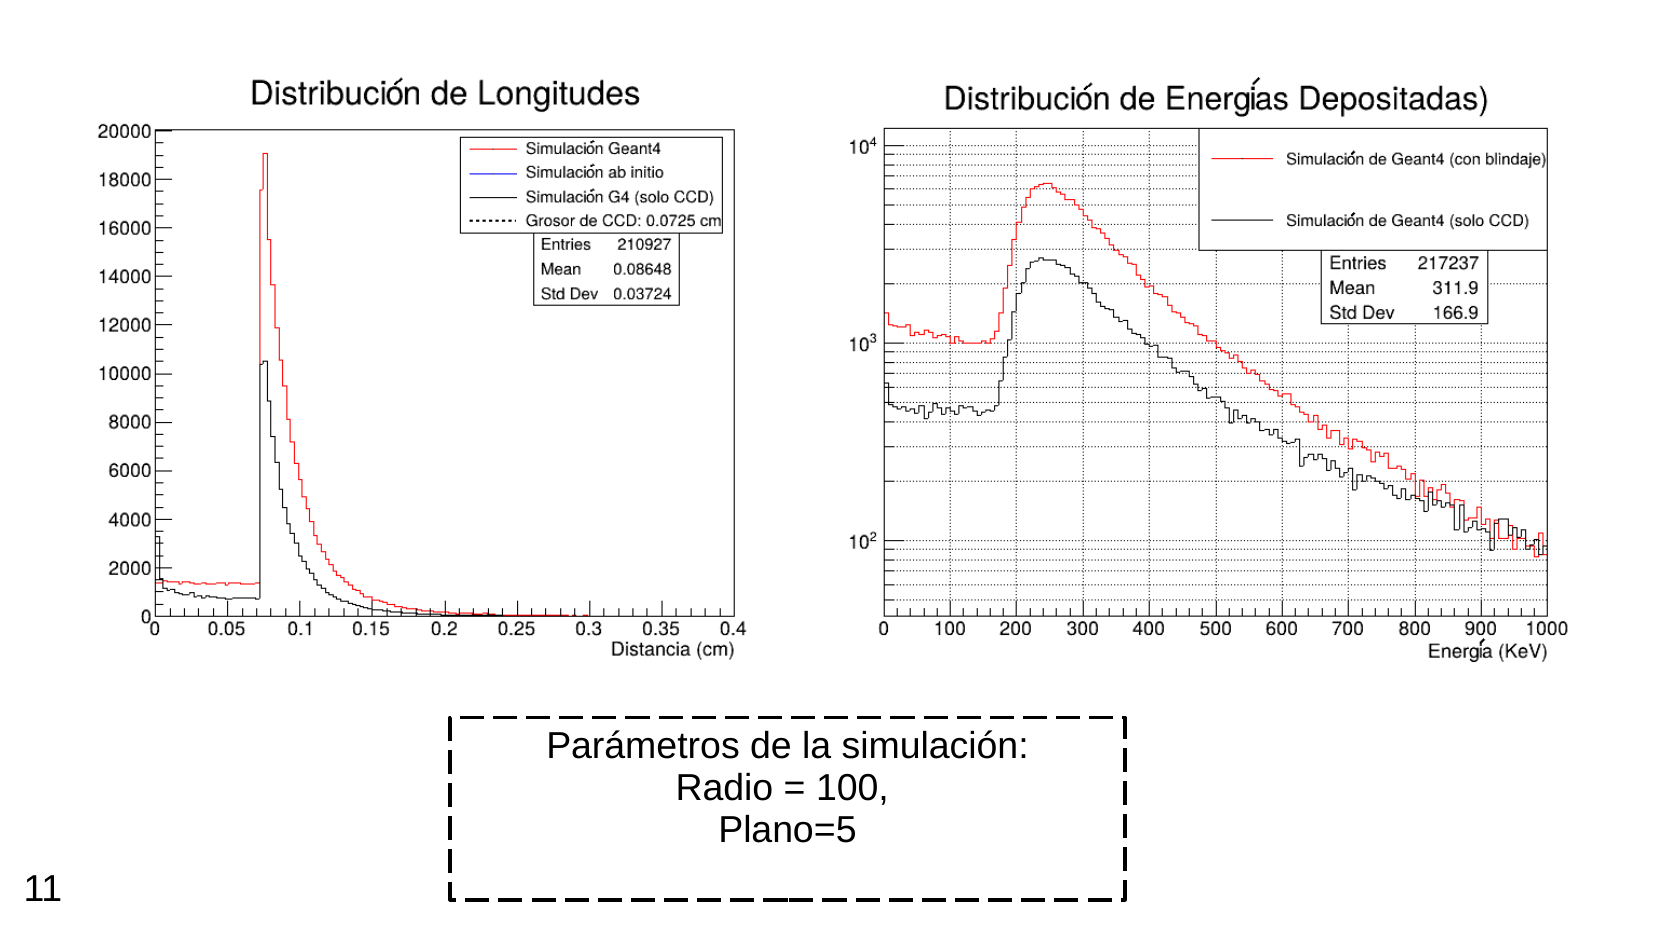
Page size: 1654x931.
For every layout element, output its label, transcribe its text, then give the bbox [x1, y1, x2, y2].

text_box Parámetros de la simulación: Radio = 100, Plano=5 [450, 717, 1126, 901]
text_box <number> [8, 860, 638, 931]
picture [88, 69, 751, 676]
picture [834, 75, 1576, 676]
